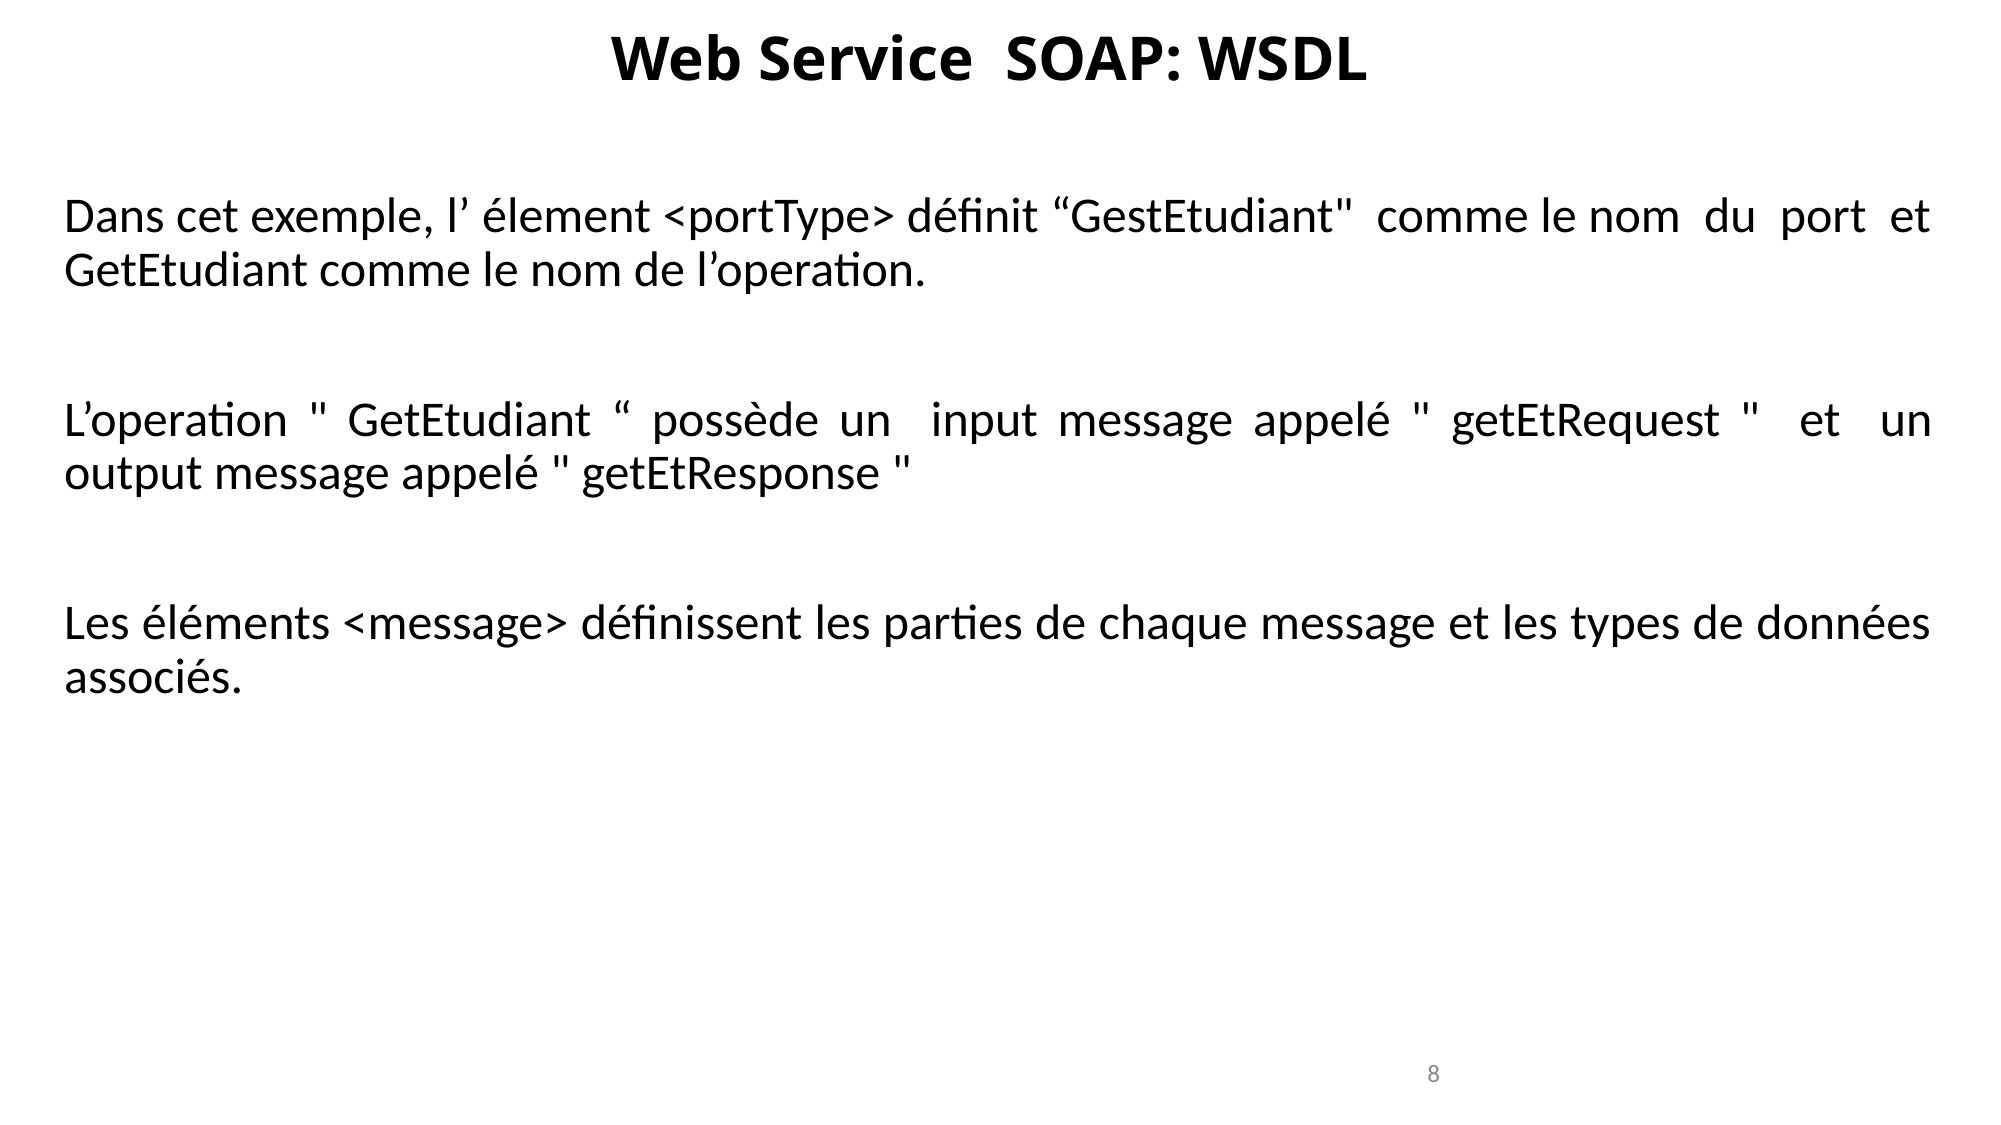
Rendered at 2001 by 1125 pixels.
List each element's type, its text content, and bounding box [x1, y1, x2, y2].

title Web Service SOAP: WSDL [49, 14, 1948, 100]
text_box [1412, 1042, 1863, 1103]
subtitle Dans cet exemple, l’ élement <portType> définit “GestEtudiant" comme le nom du port et GetEtudiant comme le nom de l’operation. L’operation " GetEtudiant “ possède un input message appelé " getEtRequest " et un output message appelé " getEtResponse " Les éléments <message> définissent les parties de chaque message et les types de données associés. [49, 100, 1948, 1043]
